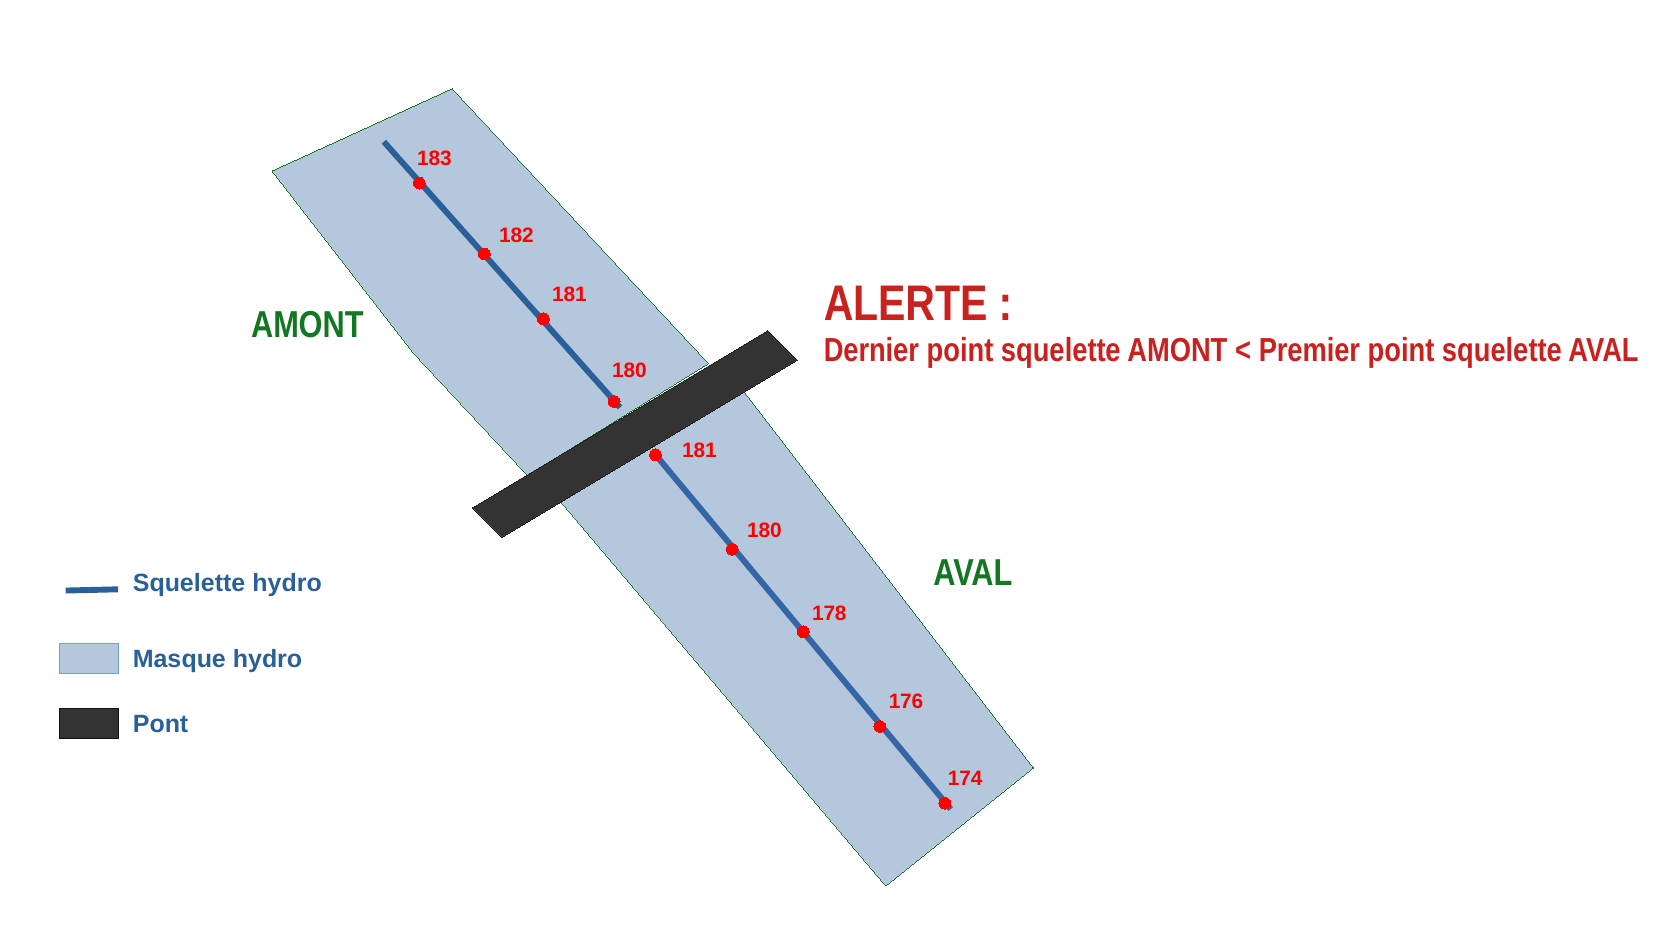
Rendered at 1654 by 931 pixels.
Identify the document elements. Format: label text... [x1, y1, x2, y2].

text_box 183 [402, 139, 467, 178]
text_box 181 [537, 274, 602, 313]
text_box Masque hydro [118, 637, 414, 697]
text_box AMONT [236, 295, 379, 355]
text_box 180 [732, 511, 797, 550]
text_box Pont [118, 702, 414, 762]
text_box [272, 88, 1034, 886]
text_box 178 [797, 593, 862, 632]
text_box [59, 644, 118, 673]
text_box 181 [667, 431, 732, 470]
text_box 182 [484, 215, 549, 254]
text_box 176 [874, 682, 939, 721]
text_box 174 [933, 759, 998, 798]
text_box [59, 709, 118, 738]
text_box AVAL [918, 543, 1028, 602]
text_box 180 [597, 351, 662, 390]
text_box Squelette hydro [118, 561, 414, 621]
text_box ALERTE : Dernier point squelette AMONT < Premier point squelette AVAL [809, 265, 1654, 397]
